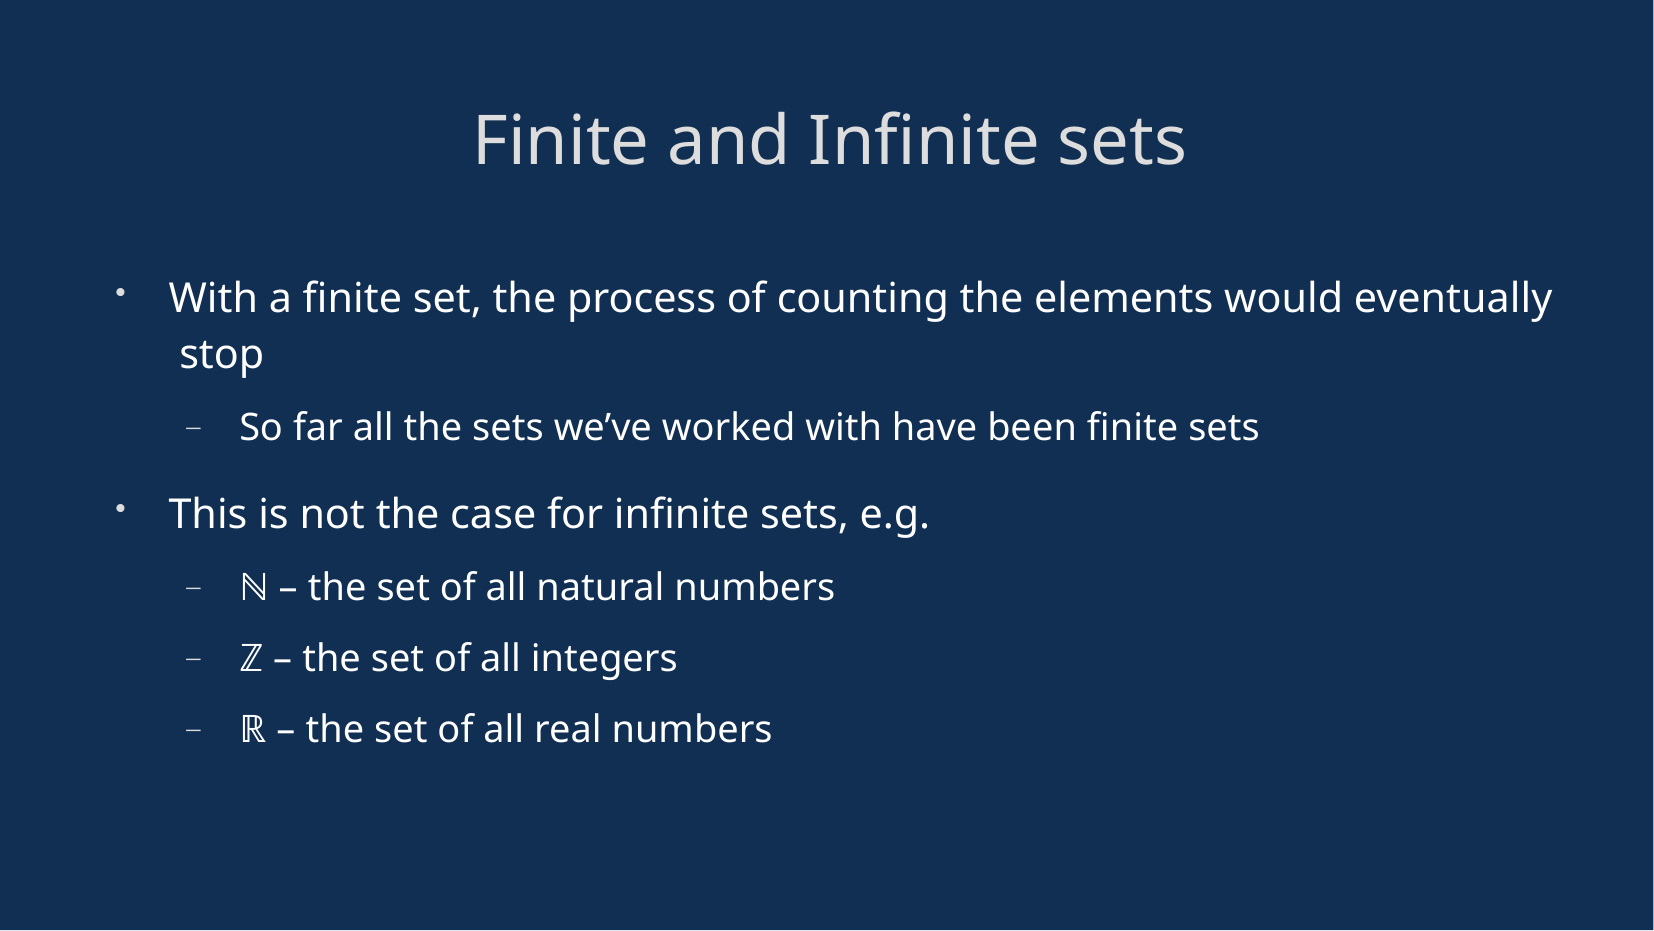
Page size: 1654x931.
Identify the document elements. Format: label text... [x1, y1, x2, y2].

list With a finite set, the process of counting the elements would eventually stop So far all the sets we’ve worked with have been finite sets This is not the case for infinite sets, e.g. ℕ – the set of all natural numbers ℤ – the set of all integers ℝ – the set of all real numbers [97, 268, 1563, 806]
title Finite and Infinite sets [97, 56, 1563, 220]
